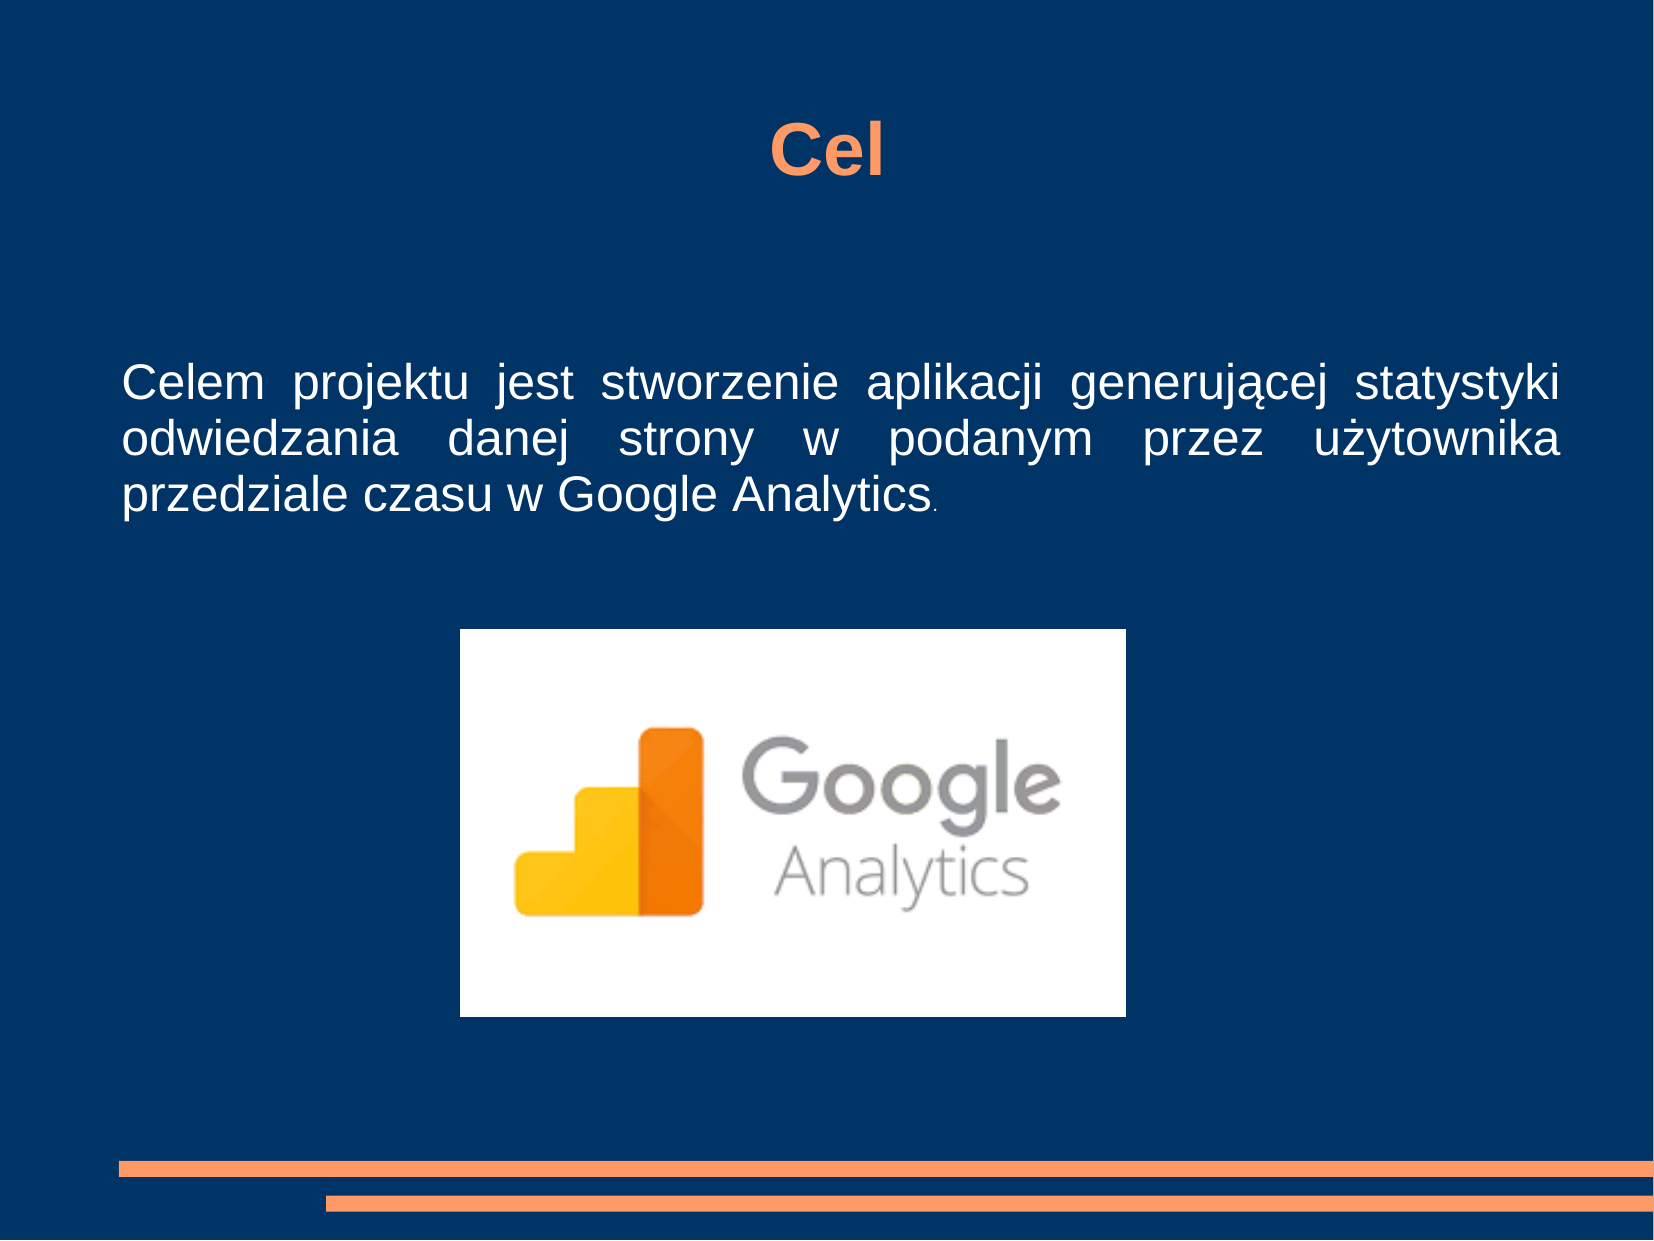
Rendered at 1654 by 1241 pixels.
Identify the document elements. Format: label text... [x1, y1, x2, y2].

list Celem projektu jest stworzenie aplikacji generującej statystyki odwiedzania danej strony w podanym przez użytownika przedziale czasu w Google Analytics. [121, 322, 1561, 709]
title Cel [121, 46, 1534, 254]
picture [460, 629, 1126, 1017]
